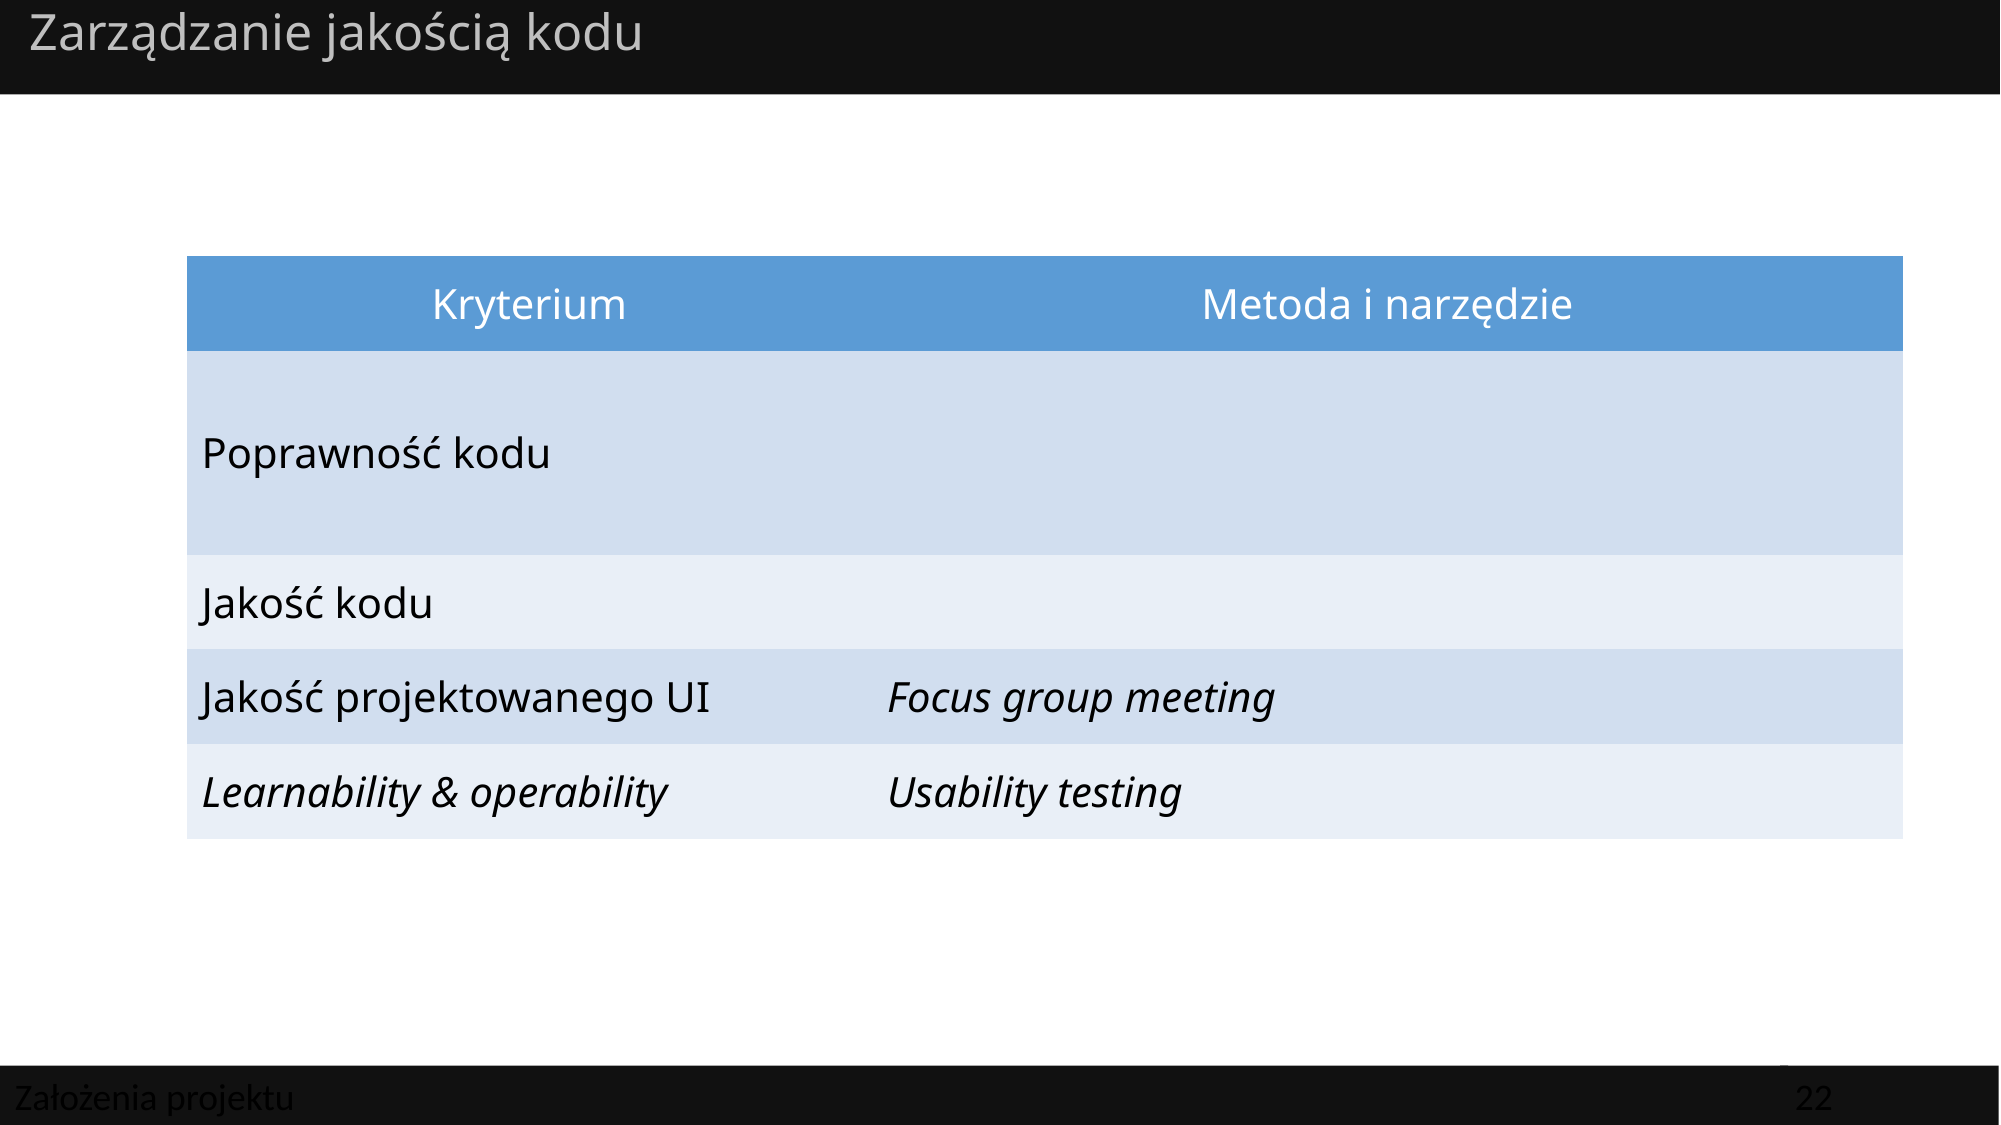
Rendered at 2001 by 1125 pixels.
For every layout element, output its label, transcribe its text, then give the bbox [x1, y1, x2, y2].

table_cell Focus group meeting [872, 649, 1903, 744]
table_cell Jakość kodu [187, 555, 872, 649]
table_cell Poprawność kodu [187, 351, 872, 555]
table_cell [872, 351, 1903, 555]
table_cell Learnability & operability [187, 744, 872, 839]
title Zarządzanie jakością kodu [0, 0, 2000, 95]
table_header Metoda i narzędzie [872, 256, 1903, 351]
table_cell Jakość projektowanego UI [187, 649, 872, 744]
footer Założenia projektu [0, 1065, 1780, 1125]
table_cell [872, 555, 1903, 649]
slide_number <number> [1780, 1065, 1999, 1125]
table_cell Usability testing [872, 744, 1903, 839]
table_header Kryterium [187, 256, 872, 351]
